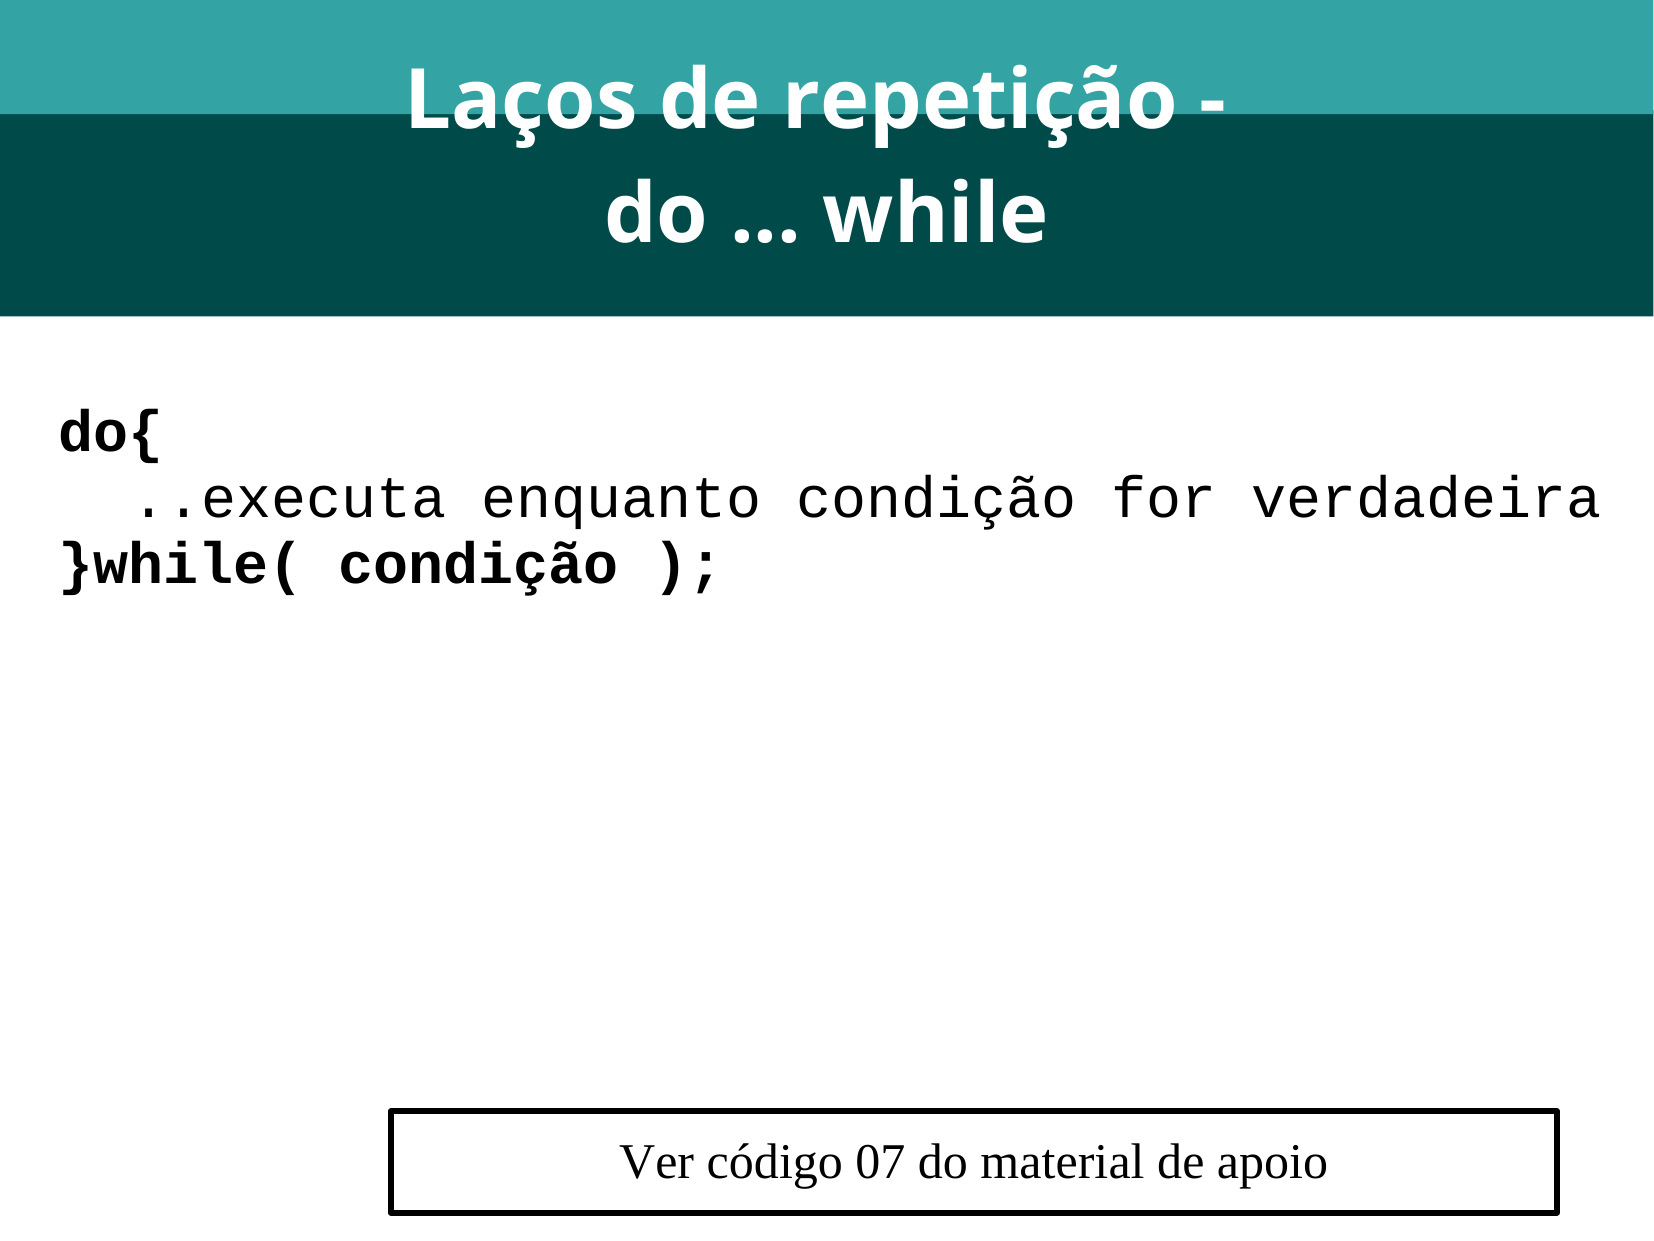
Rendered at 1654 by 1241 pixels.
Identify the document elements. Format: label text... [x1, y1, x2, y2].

text_box Ver código 07 do material de apoio [390, 1111, 1557, 1213]
text_box do{ ..executa enquanto condição for verdadeira }while( condição ); [58, 402, 1621, 800]
title Laços de repetição - do ... while [82, 49, 1571, 257]
